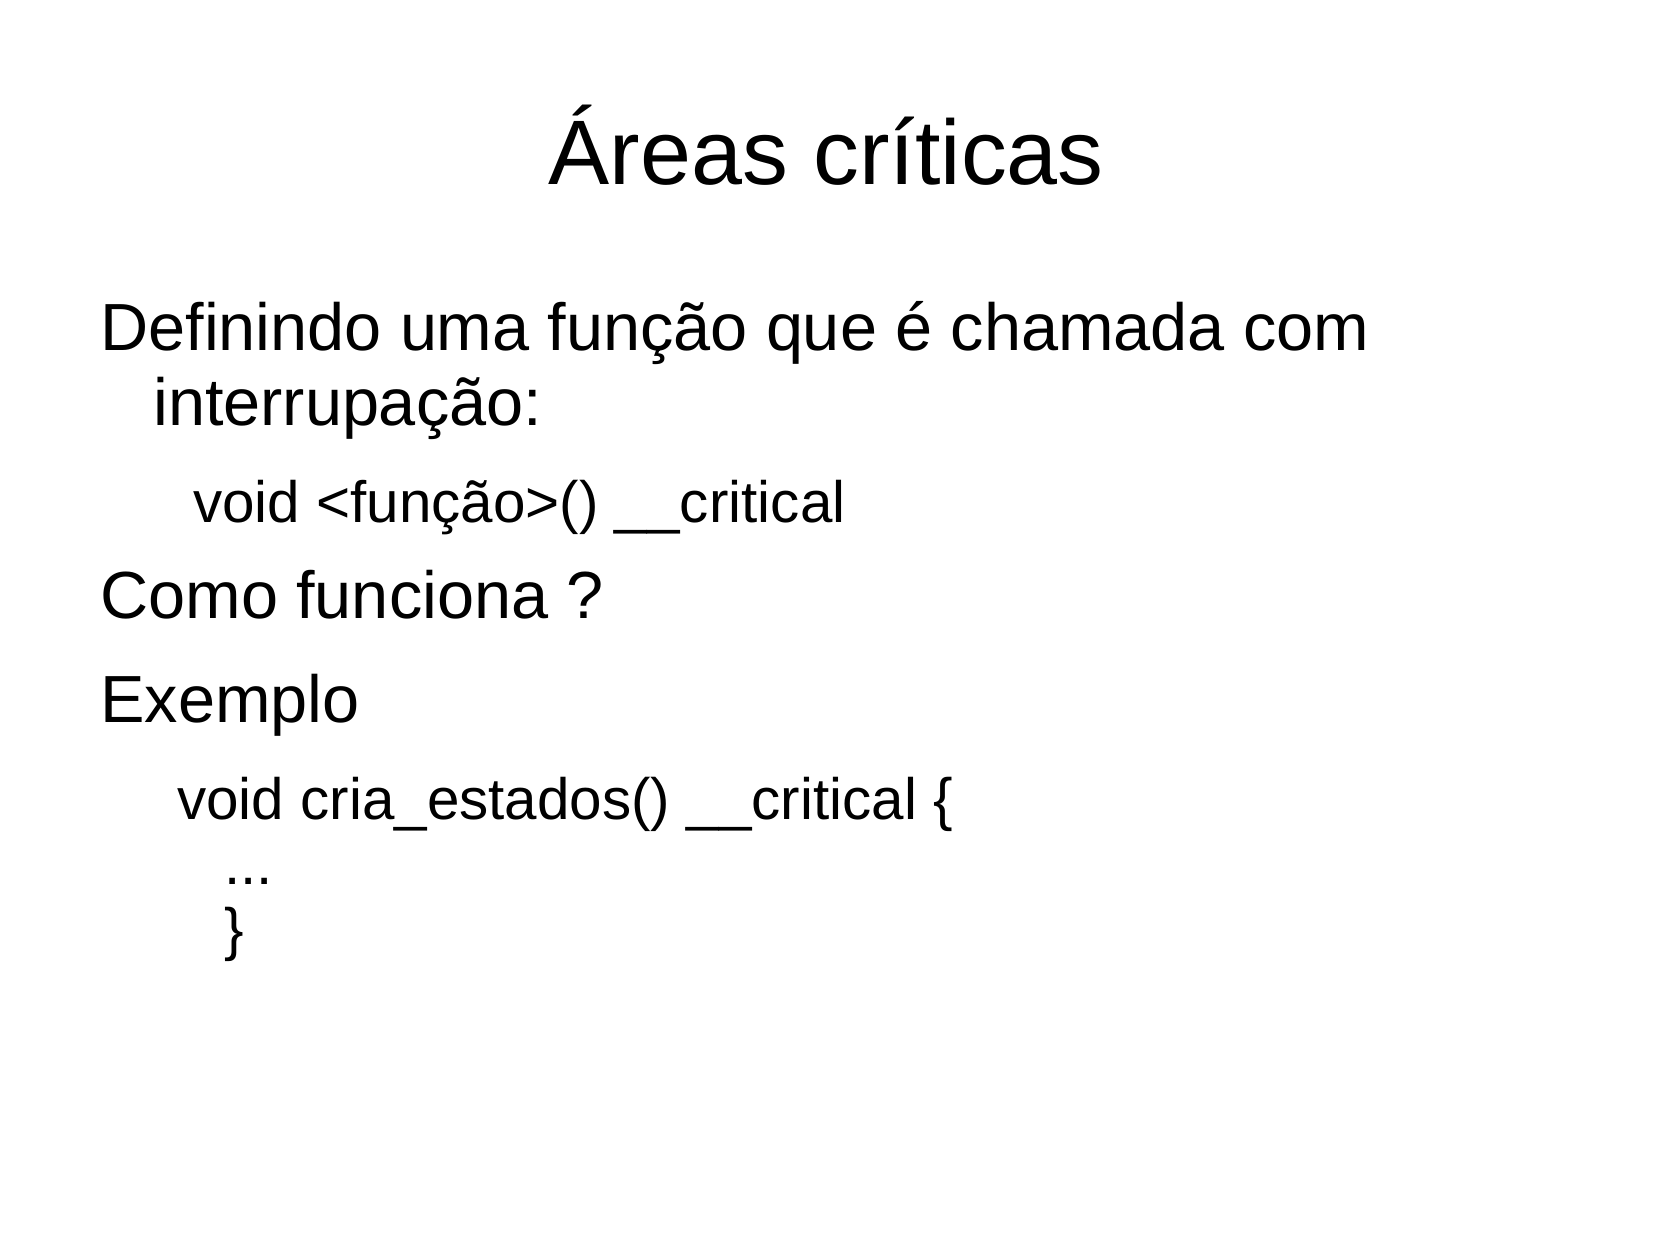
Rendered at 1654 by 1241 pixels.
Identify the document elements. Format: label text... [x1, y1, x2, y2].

list Definindo uma função que é chamada com interrupação: void <função>() __critical Como funciona ? Exemplo void cria_estados() __critical { ... } [82, 290, 1571, 1109]
title Áreas críticas [82, 49, 1571, 257]
